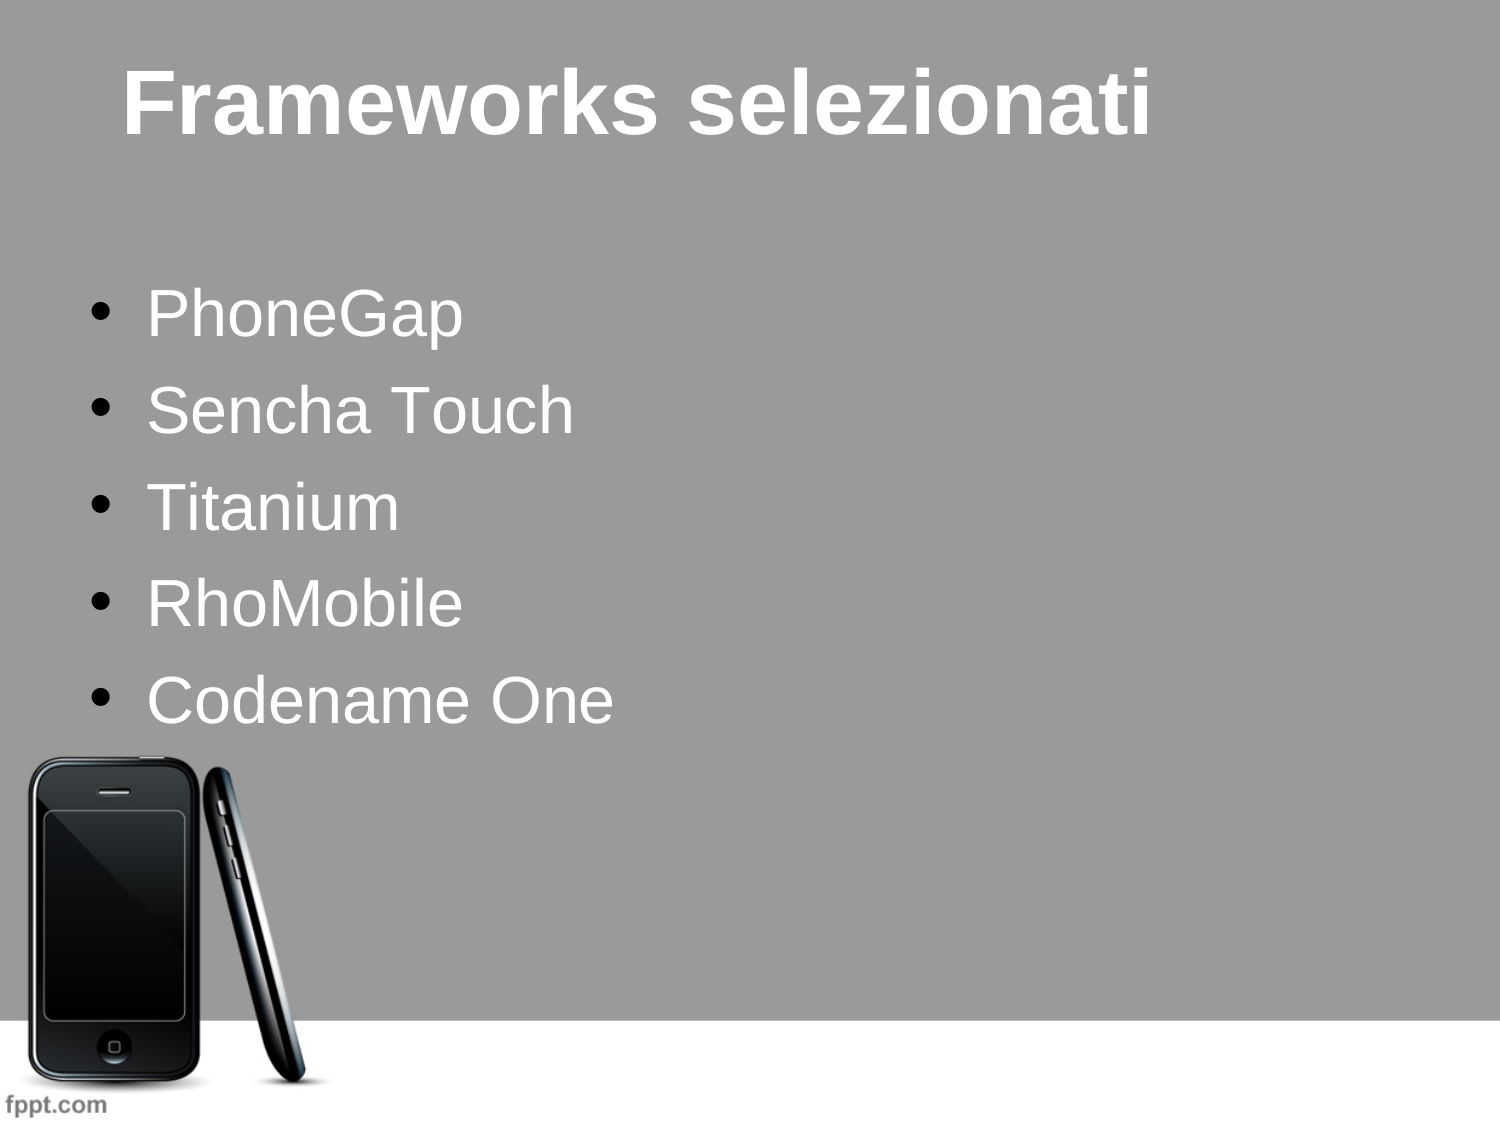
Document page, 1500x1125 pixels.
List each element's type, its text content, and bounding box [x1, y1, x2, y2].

text_box Frameworks selezionati [106, 35, 1418, 161]
list PhoneGap Sencha Touch Titanium RhoMobile Codename One [75, 262, 1426, 915]
picture [0, 0, 1500, 1125]
title [75, 59, 1426, 262]
